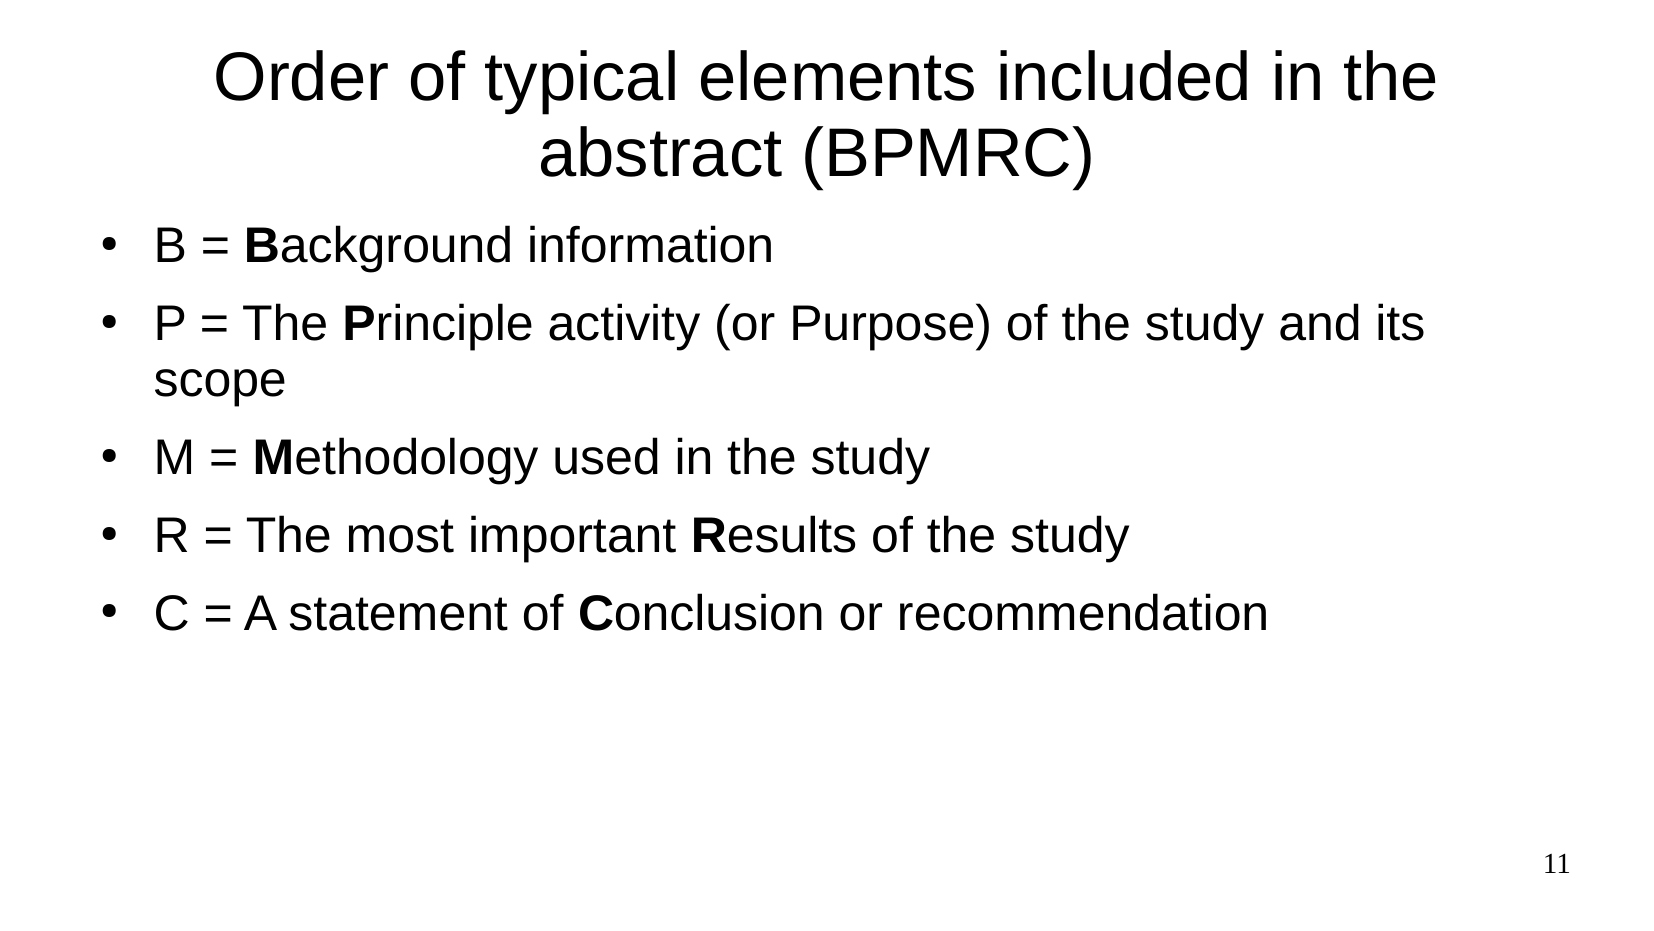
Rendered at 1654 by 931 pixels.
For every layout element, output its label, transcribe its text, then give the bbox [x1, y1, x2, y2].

list B = Background information P = The Principle activity (or Purpose) of the study and its scope M = Methodology used in the study R = The most important Results of the study C = A statement of Conclusion or recommendation [82, 217, 1571, 758]
title Order of typical elements included in the abstract (BPMRC) [82, 37, 1571, 193]
